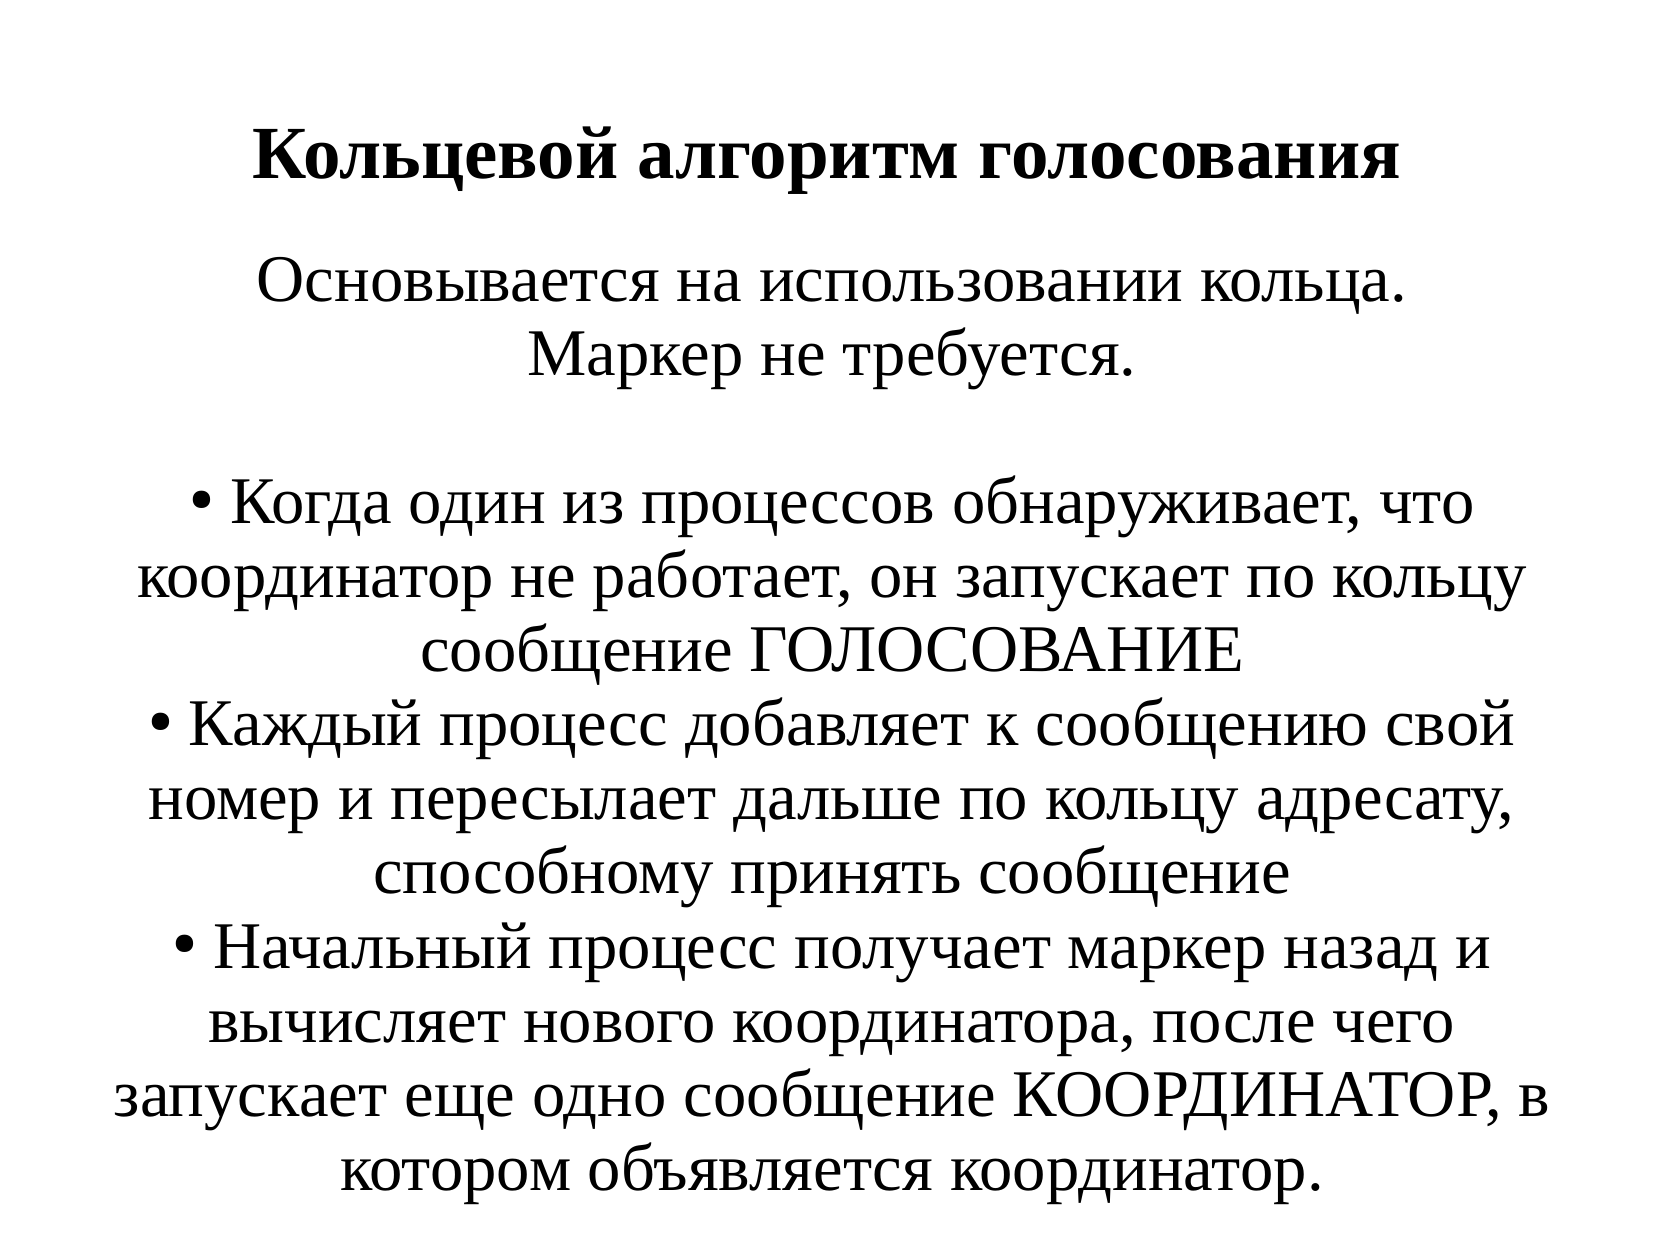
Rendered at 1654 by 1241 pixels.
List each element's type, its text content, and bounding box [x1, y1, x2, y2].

subtitle Основывается на использовании кольца. Маркер не требуется. Когда один из процессов обнаруживает, что координатор не работает, он запускает по кольцу сообщение ГОЛОСОВАНИЕ Каждый процесс добавляет к сообщению свой номер и пересылает дальше по кольцу адресату, способному принять сообщение Начальный процесс получает маркер назад и вычисляет нового координатора, после чего запускает еще одно сообщение КООРДИНАТОР, в котором объявляется координатор. [88, 206, 1577, 1241]
title Кольцевой алгоритм голосования [82, 49, 1571, 257]
